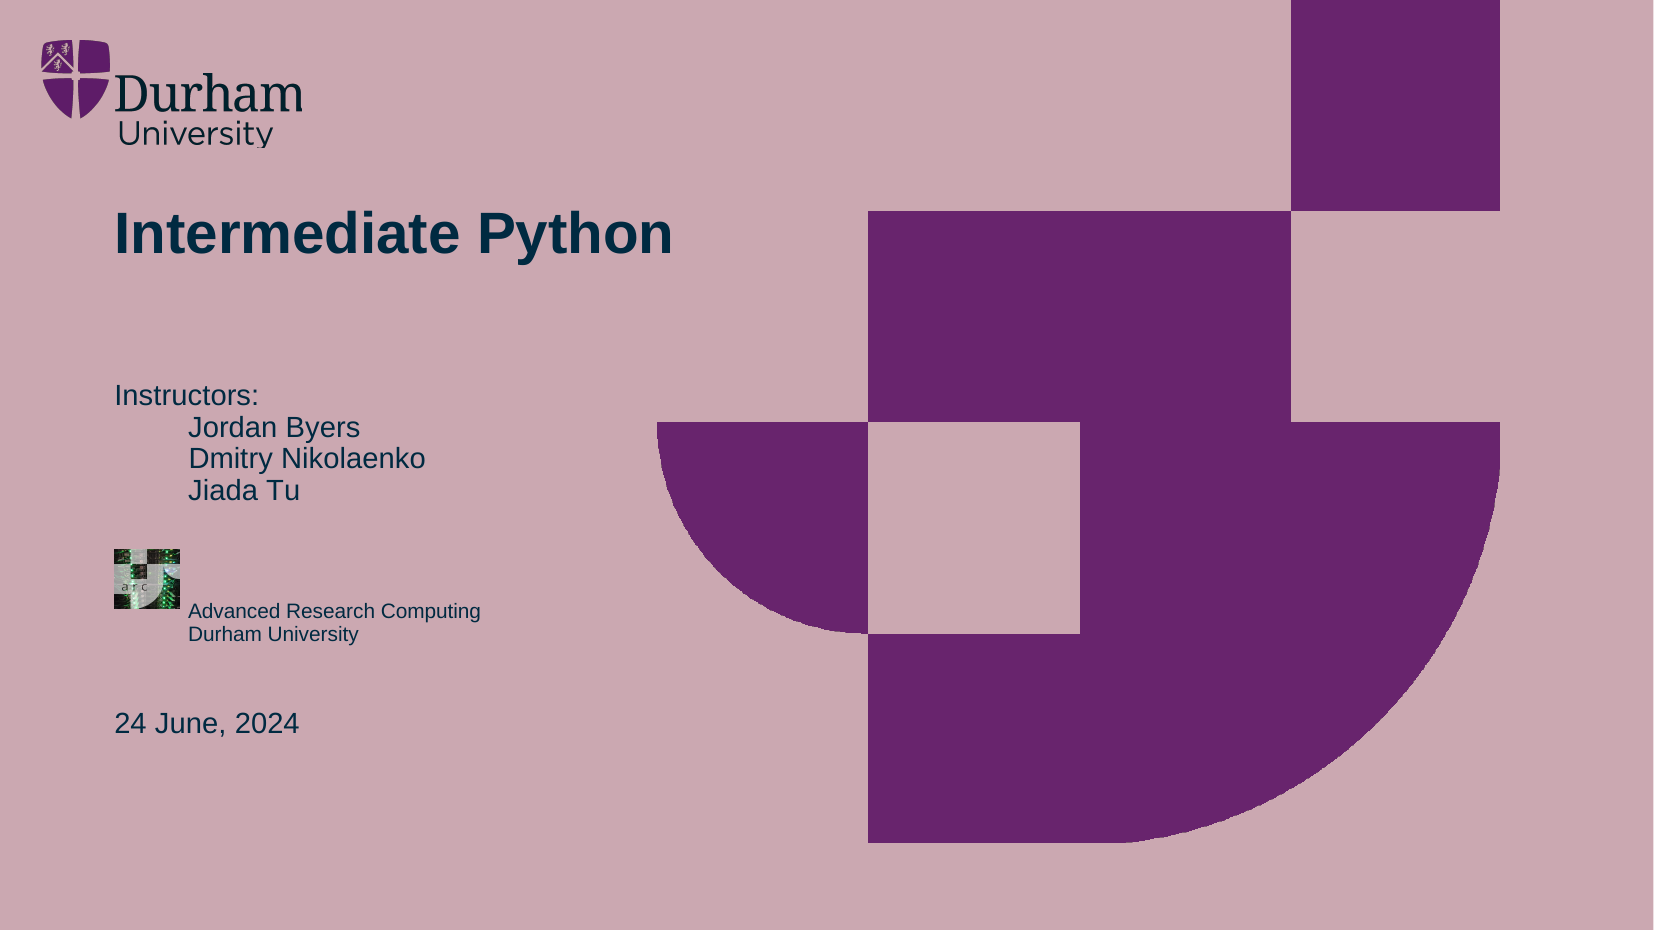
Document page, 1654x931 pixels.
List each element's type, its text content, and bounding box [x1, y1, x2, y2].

picture [656, 0, 1500, 843]
picture [41, 40, 302, 148]
picture [114, 549, 180, 609]
text_box Intermediate Python [114, 205, 755, 380]
text_box Instructors: Jordan Byers Dmitry Nikolaenko Jiada Tu Advanced Research Computing Durham University 24 June, 2024 [114, 380, 791, 596]
